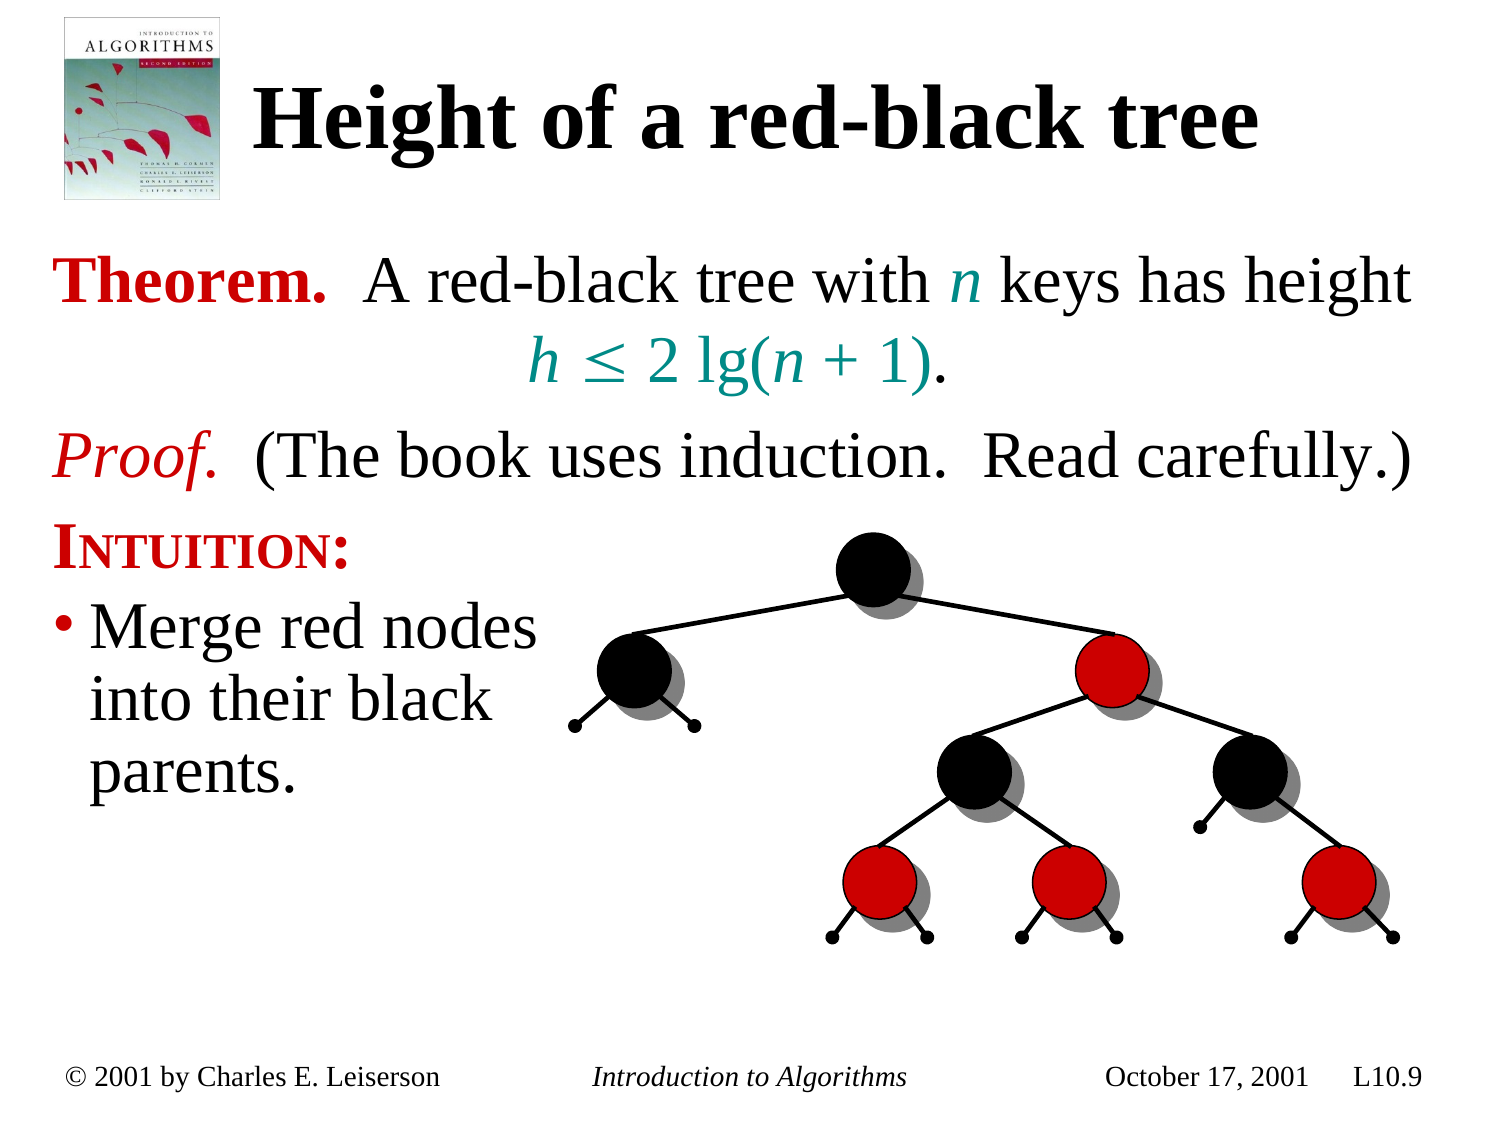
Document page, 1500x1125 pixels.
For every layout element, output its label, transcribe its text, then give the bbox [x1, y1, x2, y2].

text_box [1032, 845, 1107, 920]
title Height of a red-black tree [237, 24, 1475, 213]
text_box October 17, 2001 L10.<number> [982, 1049, 1438, 1101]
text_box [1213, 735, 1288, 809]
text_box [843, 845, 917, 920]
text_box [1075, 634, 1150, 708]
text_box [937, 735, 1012, 809]
text_box [836, 533, 911, 607]
text_box INTUITION: Merge red nodes into their black parents. [37, 503, 563, 815]
picture [64, 17, 220, 200]
text_box [597, 634, 672, 708]
text_box [1302, 845, 1376, 920]
text_box Introduction to Algorithms [577, 1049, 923, 1101]
text_box Proof. (The book uses induction. Read carefully.) [37, 403, 1430, 499]
text_box Theorem. A red-black tree with n keys has height h  2 lg(n + 1). [37, 228, 1441, 404]
